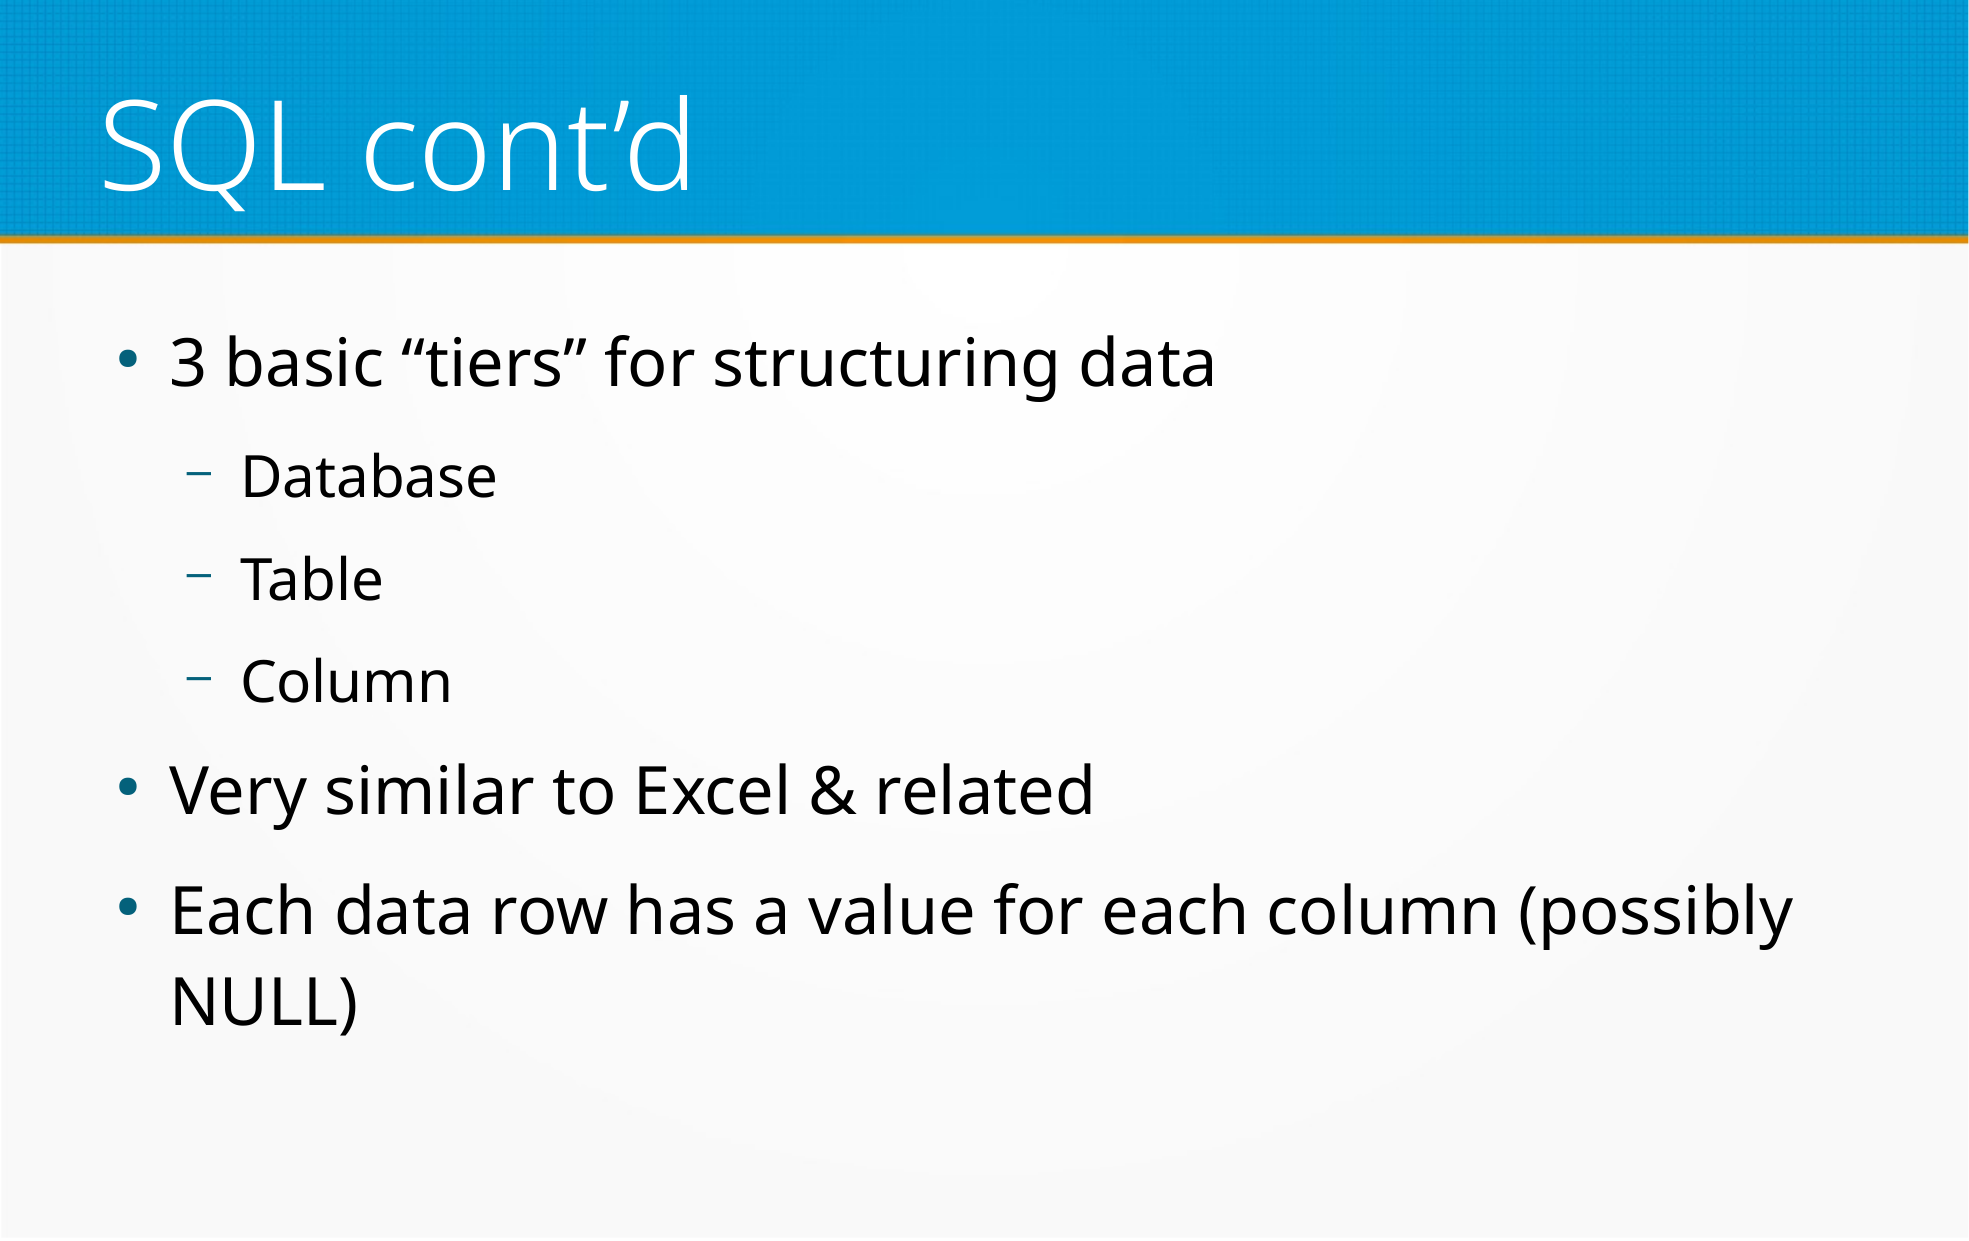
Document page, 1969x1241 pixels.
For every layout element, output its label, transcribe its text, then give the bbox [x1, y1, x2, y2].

title SQL cont’d [98, 19, 1870, 227]
picture [0, 233, 1969, 1241]
list 3 basic “tiers” for structuring data Database Table Column Very similar to Excel & related Each data row has a value for each column (possibly NULL) [98, 315, 1861, 1081]
